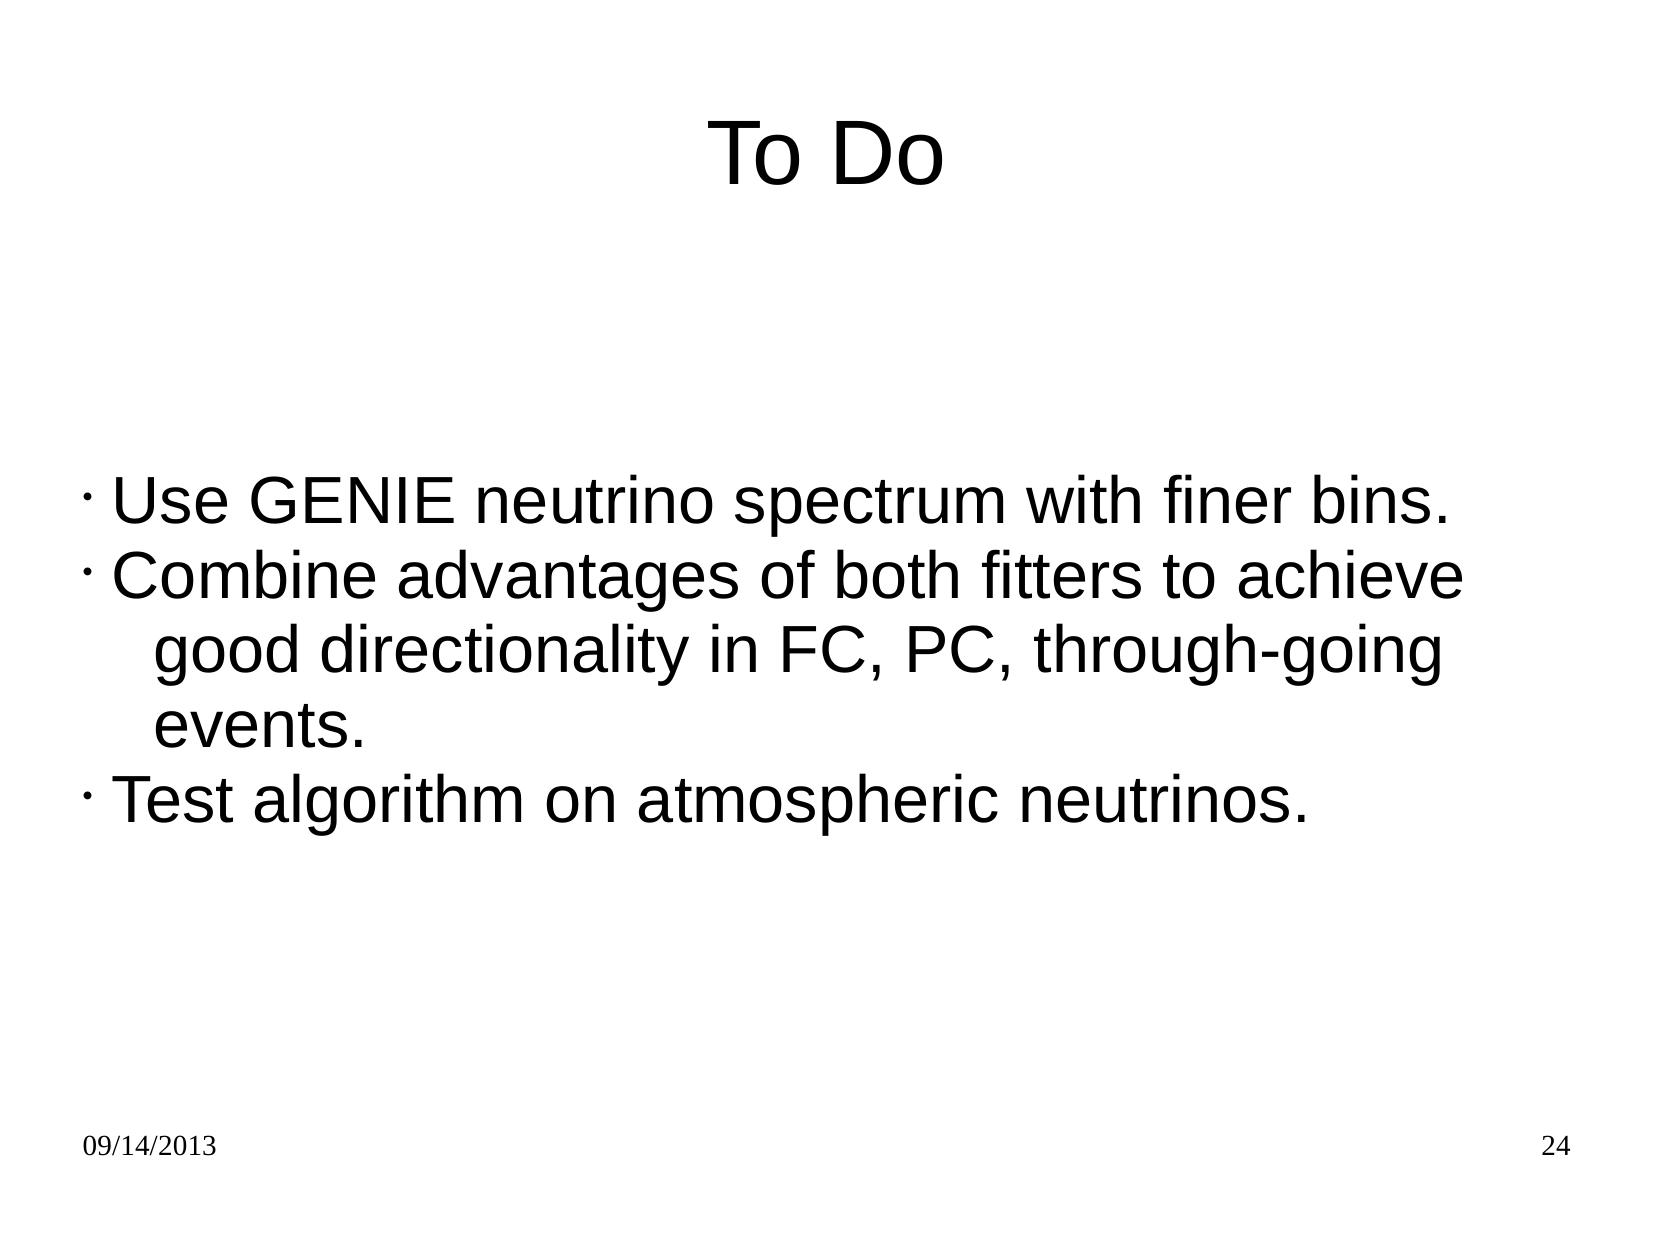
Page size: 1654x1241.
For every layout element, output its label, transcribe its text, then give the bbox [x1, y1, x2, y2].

title To Do [82, 49, 1571, 257]
subtitle Use GENIE neutrino spectrum with finer bins. Combine advantages of both fitters to achieve good directionality in FC, PC, through-going events. Test algorithm on atmospheric neutrinos. [82, 290, 1538, 1010]
